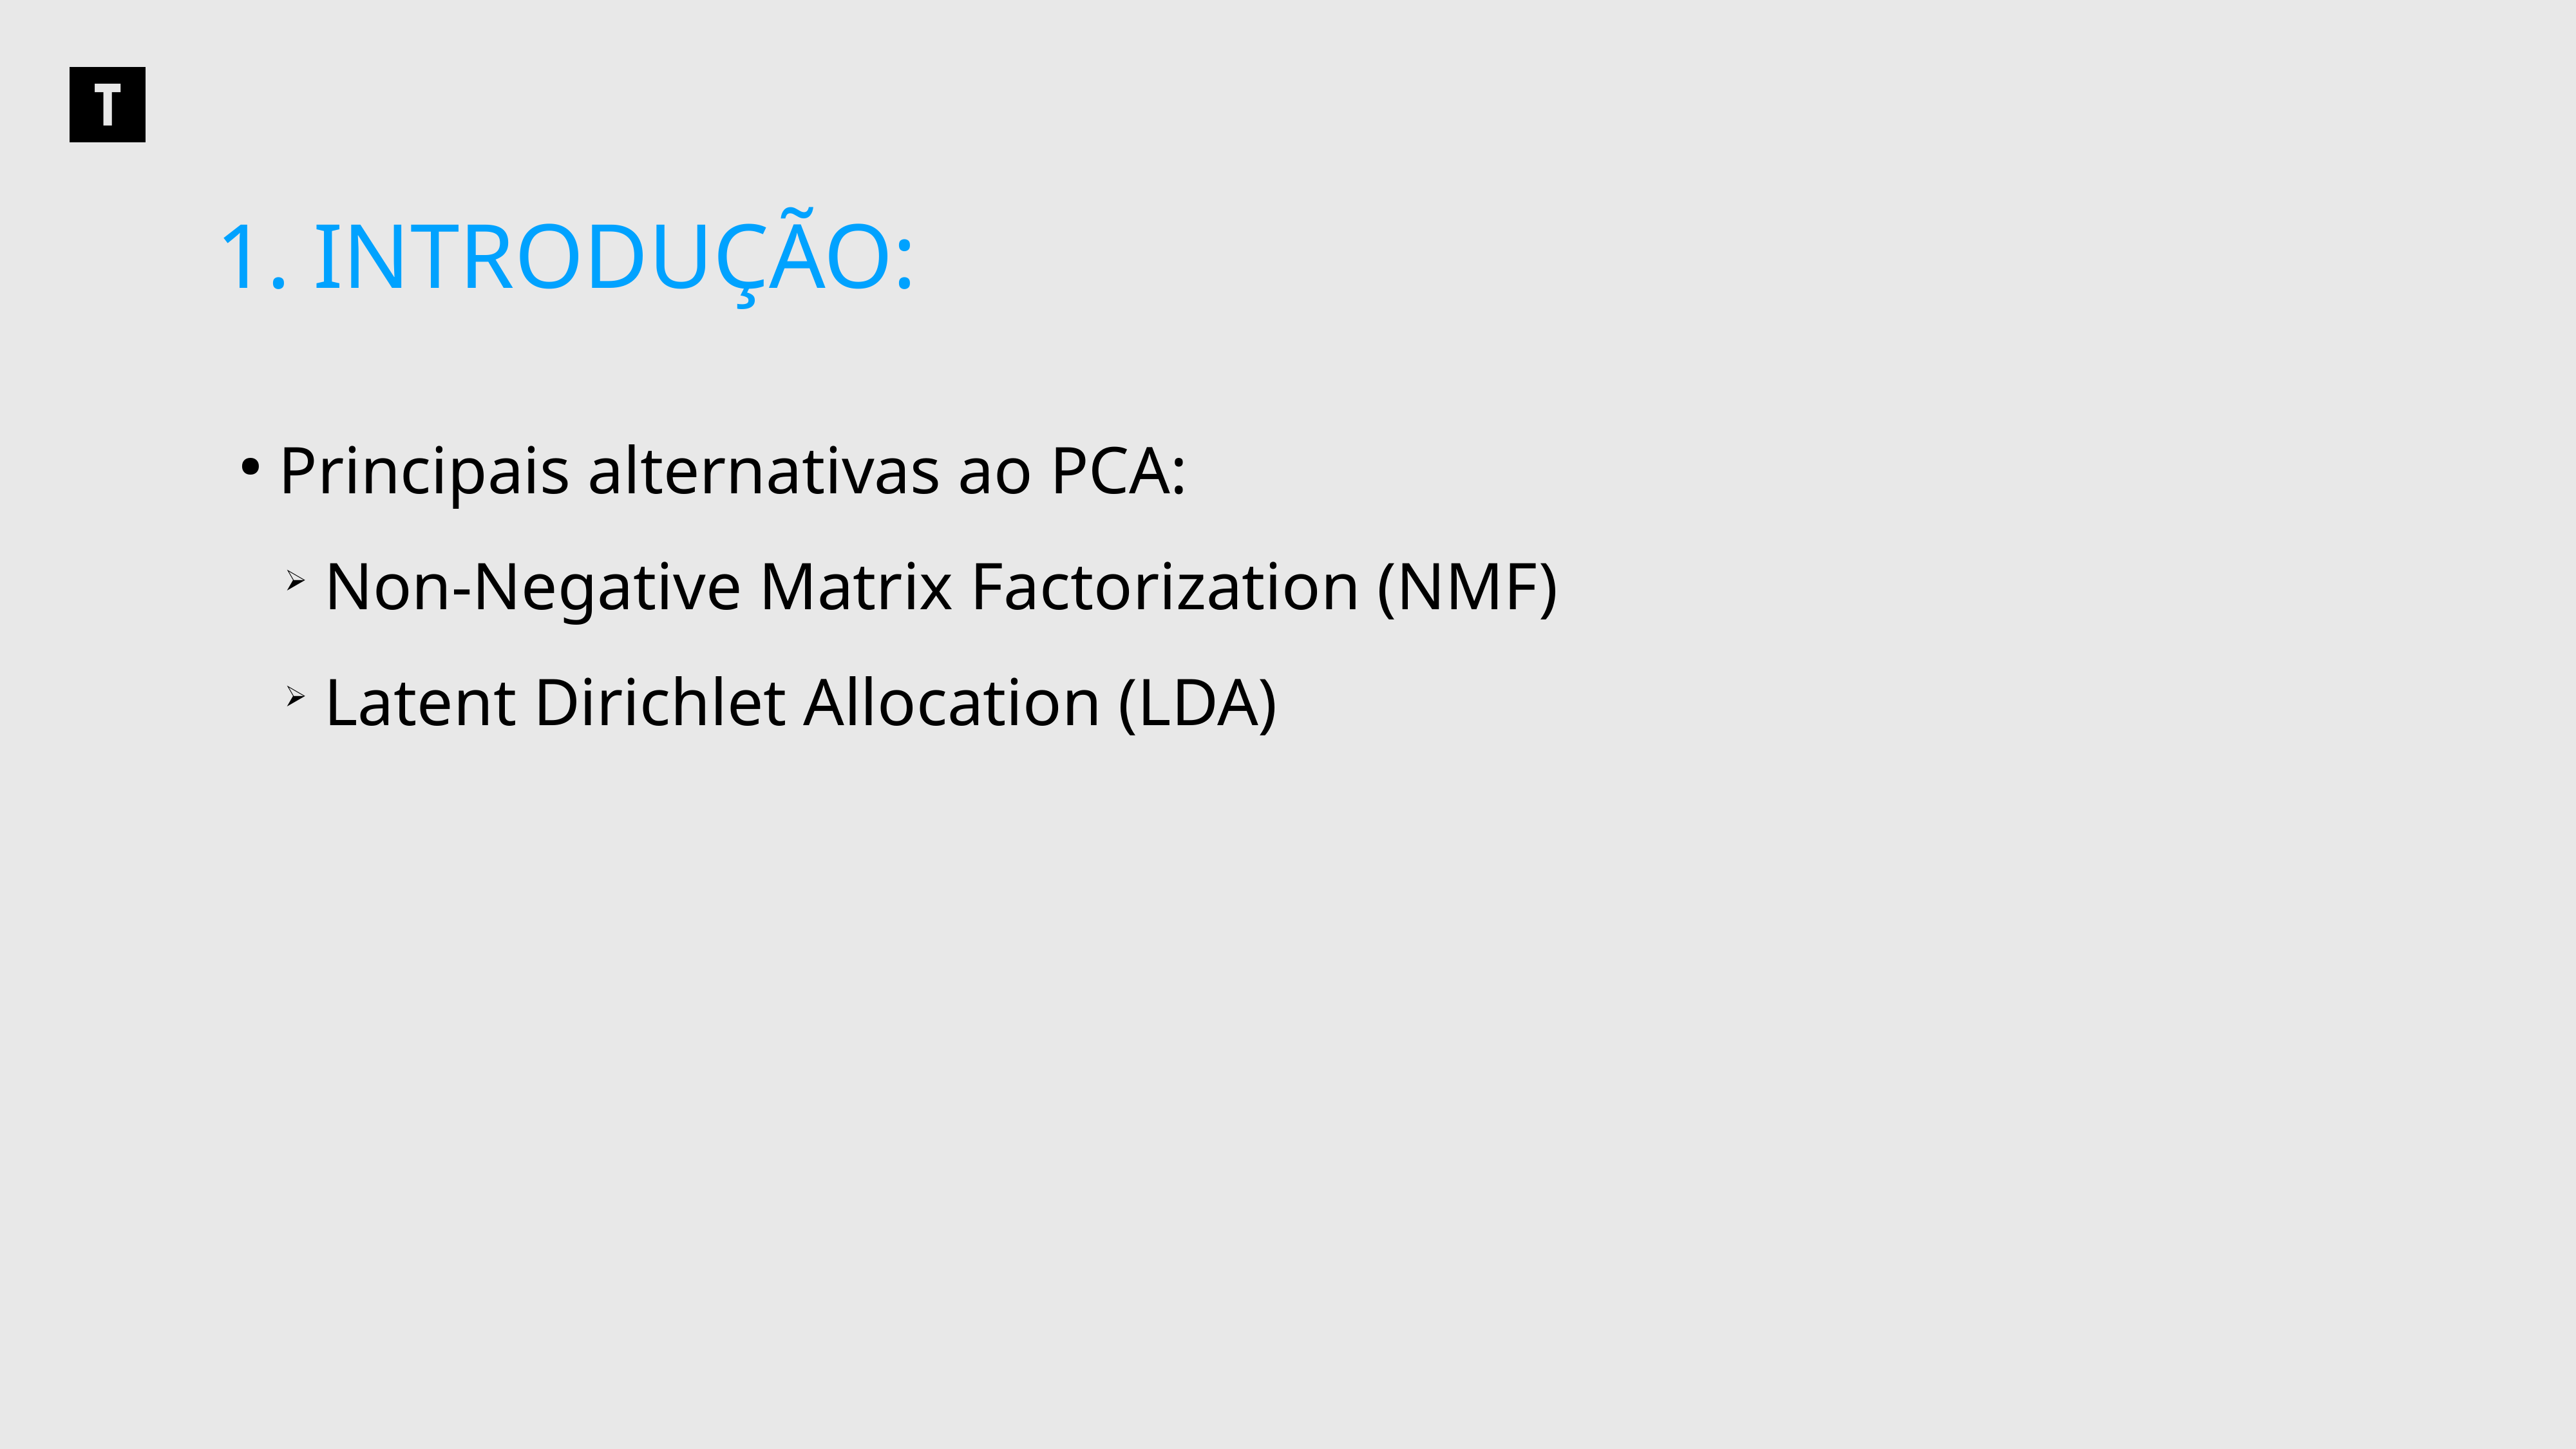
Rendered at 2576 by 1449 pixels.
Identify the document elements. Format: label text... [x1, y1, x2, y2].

text_box Principais alternativas ao PCA: Non-Negative Matrix Factorization (NMF) Latent Dirichlet Allocation (LDA) [211, 385, 2199, 589]
text_box 1. INTRODUÇÃO: [211, 194, 1719, 312]
picture [70, 67, 146, 142]
